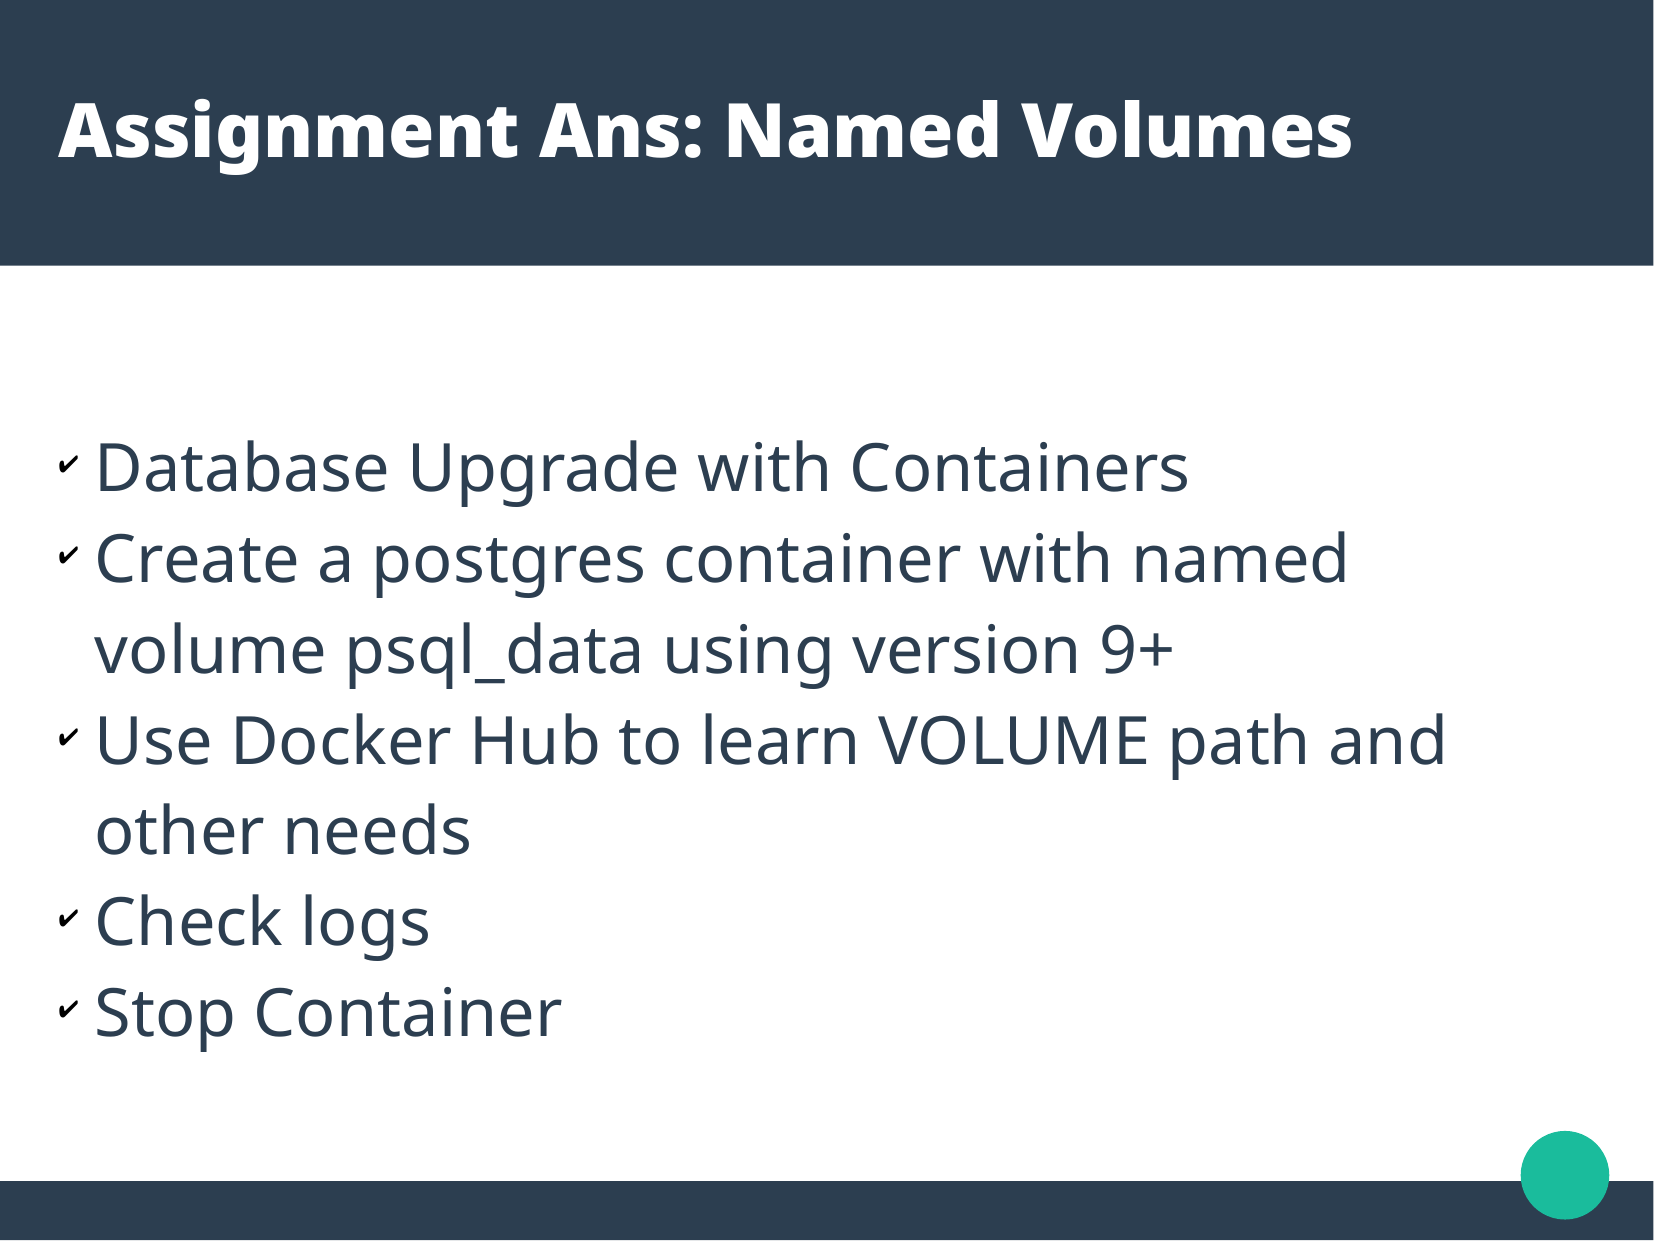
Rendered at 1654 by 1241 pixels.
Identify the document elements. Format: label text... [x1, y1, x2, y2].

subtitle Database Upgrade with Containers Create a postgres container with named volume psql_data using version 9+ Use Docker Hub to learn VOLUME path and other needs Check logs Stop Container [59, 291, 1595, 1186]
title Assignment Ans: Named Volumes [59, 40, 1595, 216]
